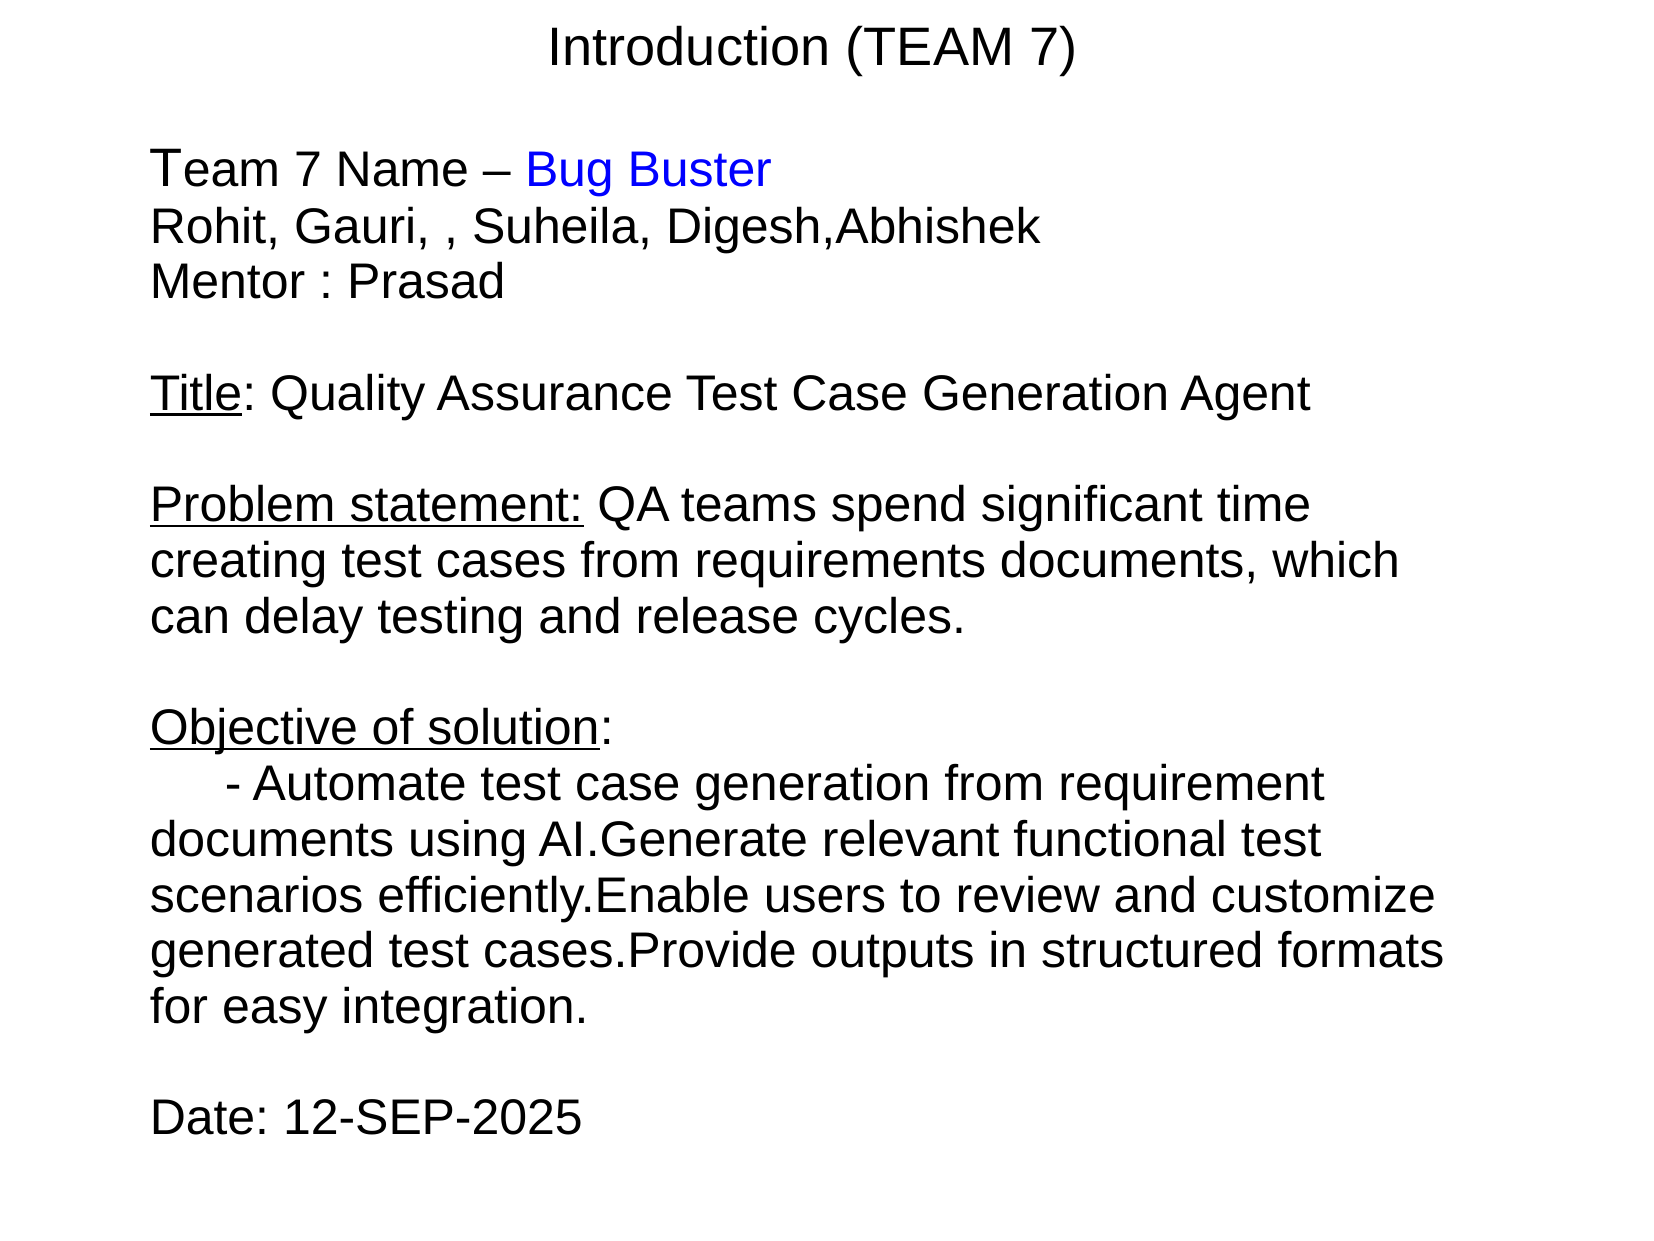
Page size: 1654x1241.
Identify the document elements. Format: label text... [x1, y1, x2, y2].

text_box Introduction (TEAM 7) Team 7 Name – Bug Buster Rohit, Gauri, , Suheila, Digesh,Abhishek Mentor : Prasad Title: Quality Assurance Test Case Generation Agent Problem statement: QA teams spend significant time creating test cases from requirements documents, which can delay testing and release cycles. Objective of solution: - Automate test case generation from requirement documents using AI.Generate relevant functional test scenarios efficiently.Enable users to review and customize generated test cases.Provide outputs in structured formats for easy integration. Date: 12-SEP-2025 [135, 8, 1491, 1180]
